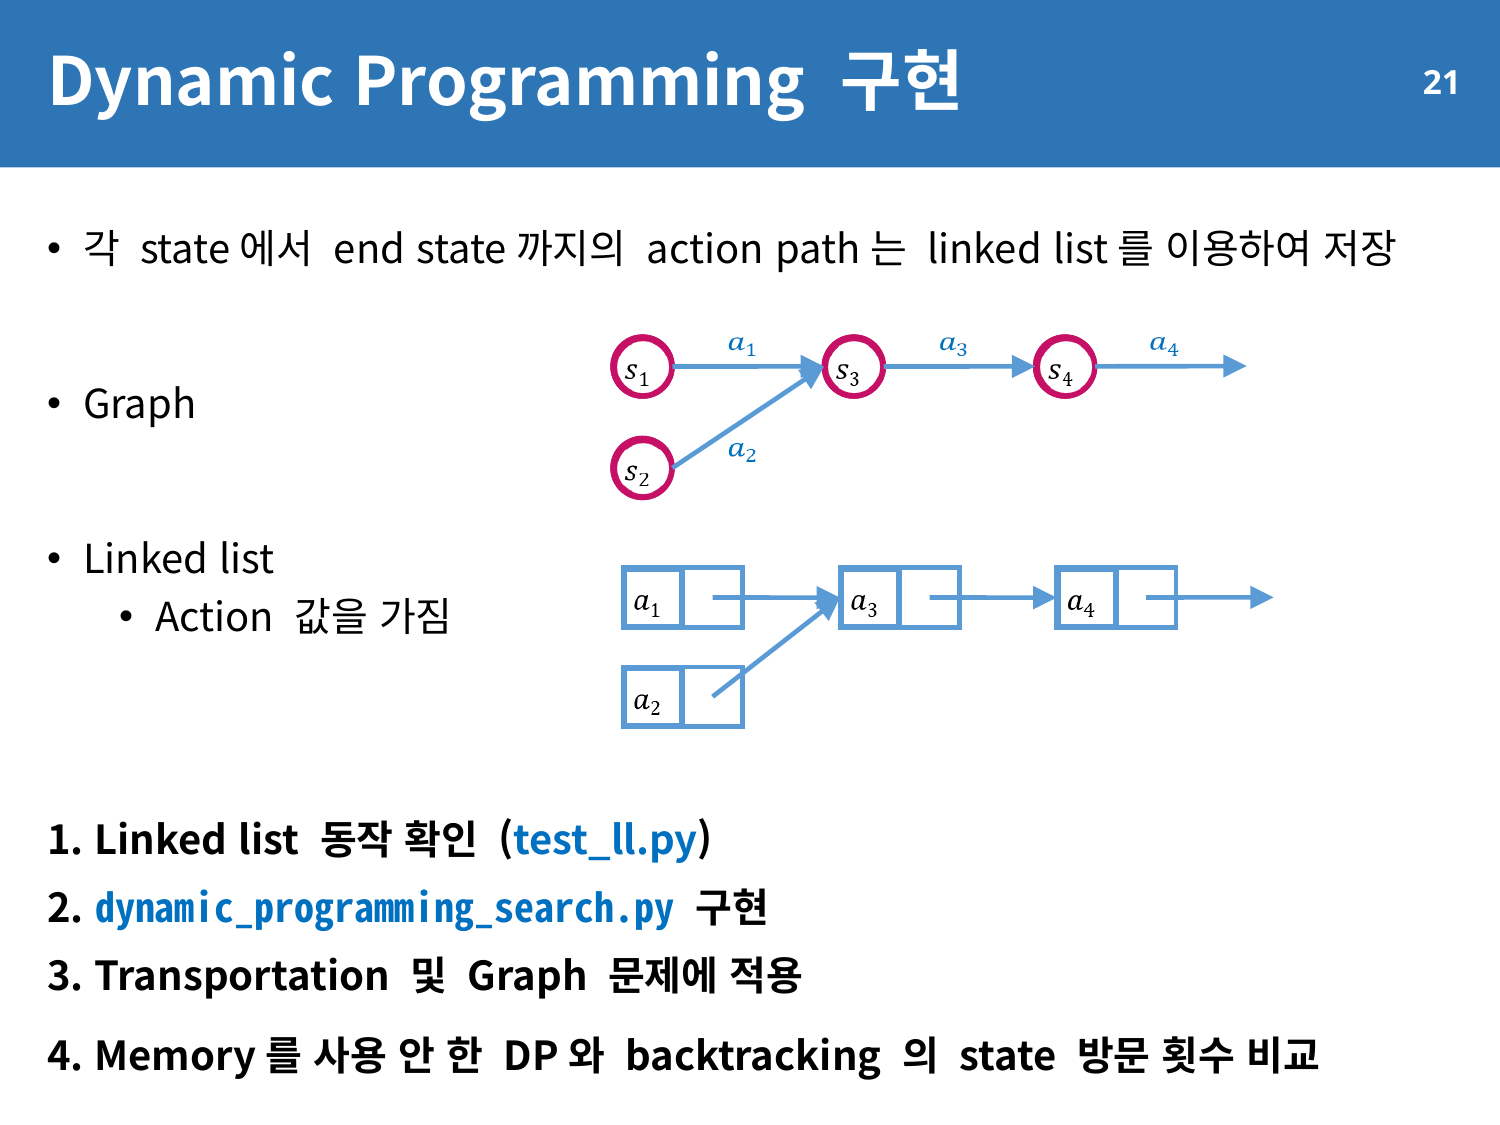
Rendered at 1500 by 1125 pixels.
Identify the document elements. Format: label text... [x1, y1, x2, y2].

text_box [718, 421, 779, 468]
text_box [824, 336, 884, 397]
text_box [929, 316, 990, 362]
slide_number <number> [1273, 53, 1476, 114]
title Dynamic Programming 구현 [32, 20, 1476, 148]
text_box [1056, 567, 1176, 628]
text_box [612, 438, 673, 498]
text_box [718, 316, 779, 362]
text_box [839, 567, 960, 628]
text_box [1035, 336, 1095, 397]
list 각 state에서 end state까지의 action path는 linked list를 이용하여 저장 Graph Linked list Action 값을 가짐 1. Linked list 동작 확인 (test_ll.py) 2. dynamic_programming_search.py 구현 3. Transportation 및 Graph 문제에 적용 4. Memory를 사용 안 한 DP와 backtracking 의 state 방문 횟수 비교 [32, 206, 1476, 1100]
text_box [622, 567, 743, 628]
text_box [612, 336, 673, 397]
text_box [1140, 316, 1201, 362]
text_box [622, 666, 743, 727]
